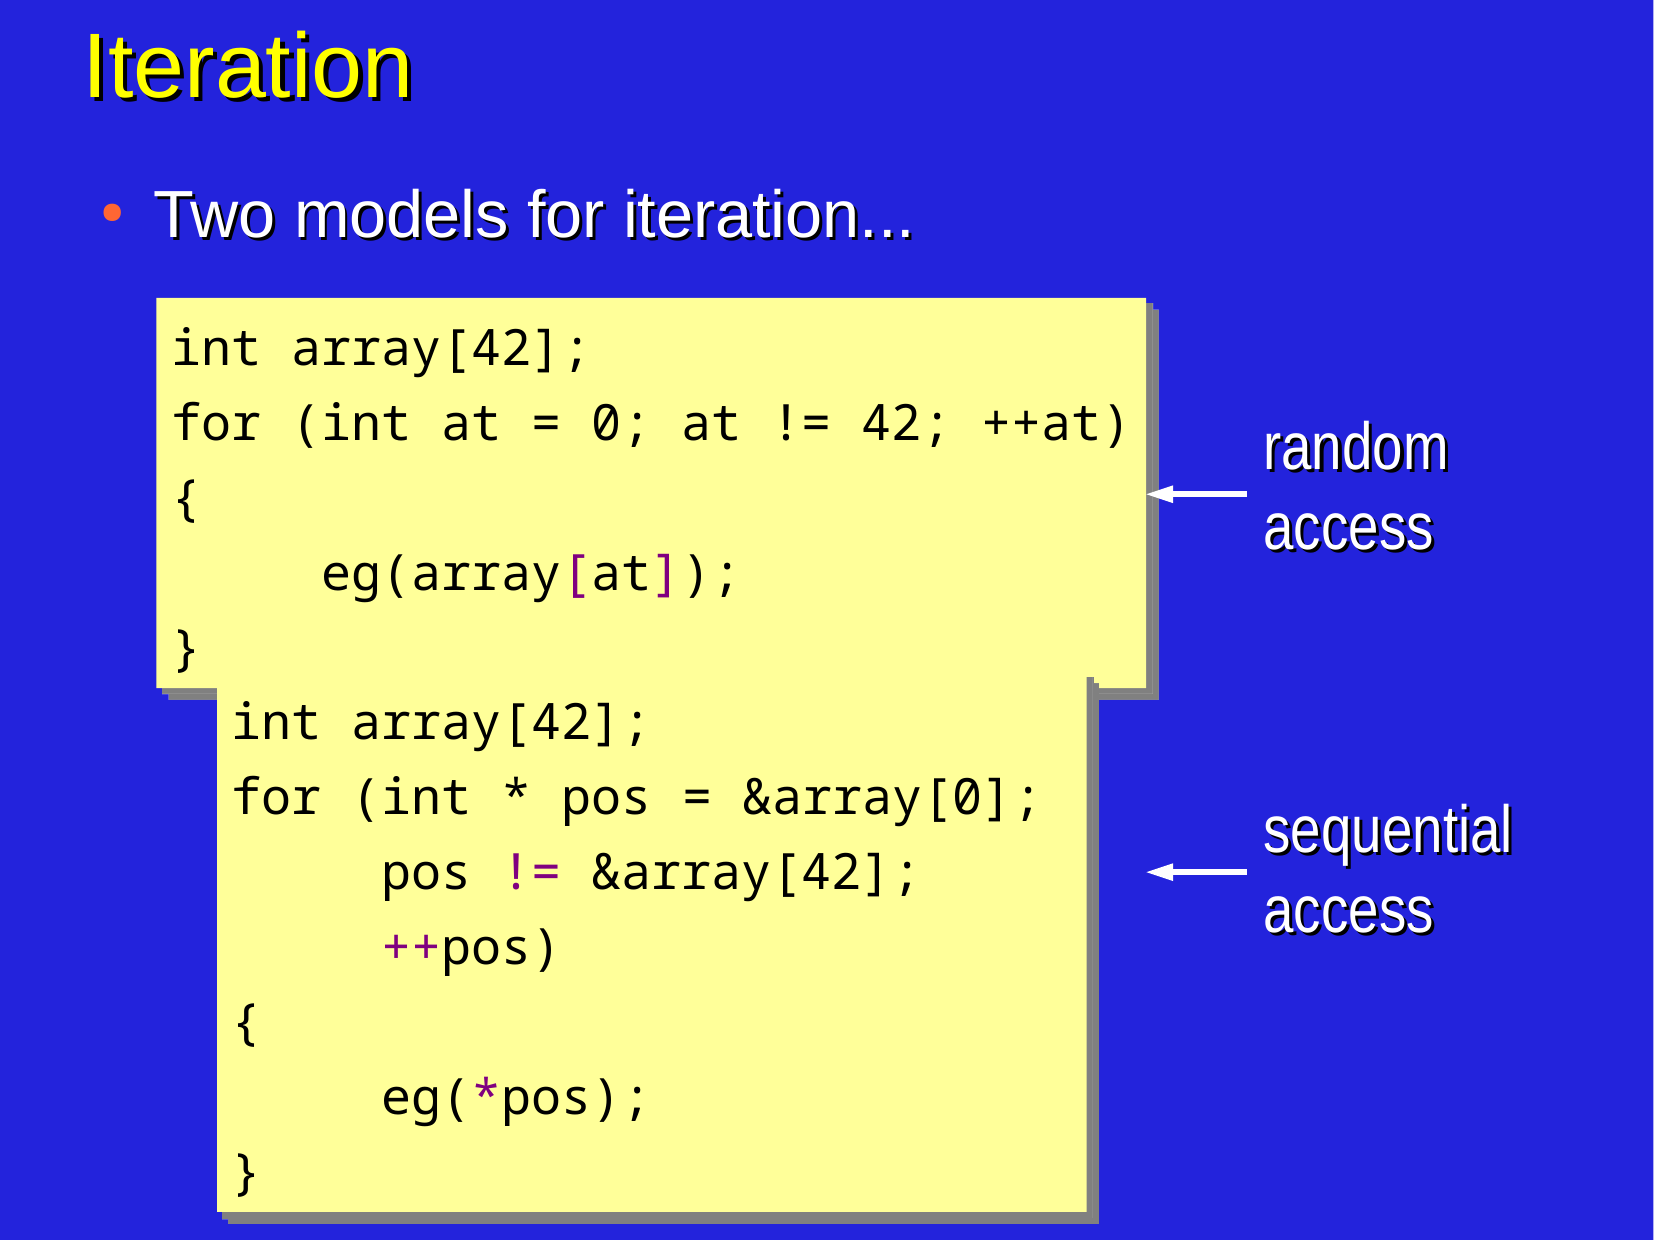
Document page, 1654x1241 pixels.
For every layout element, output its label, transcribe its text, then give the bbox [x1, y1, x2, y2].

list Two models for iteration... [82, 177, 1571, 1182]
text_box int array[42]; for (int at = 0; at != 42; ++at) { eg(array[at]); } [156, 297, 1147, 689]
text_box int array[42]; for (int * pos = &array[0]; pos != &array[42]; ++pos) { eg(*pos); } [217, 671, 1087, 1212]
title Iteration [82, 2, 1571, 130]
text_box sequential access [1248, 778, 1617, 954]
text_box random access [1248, 395, 1515, 571]
